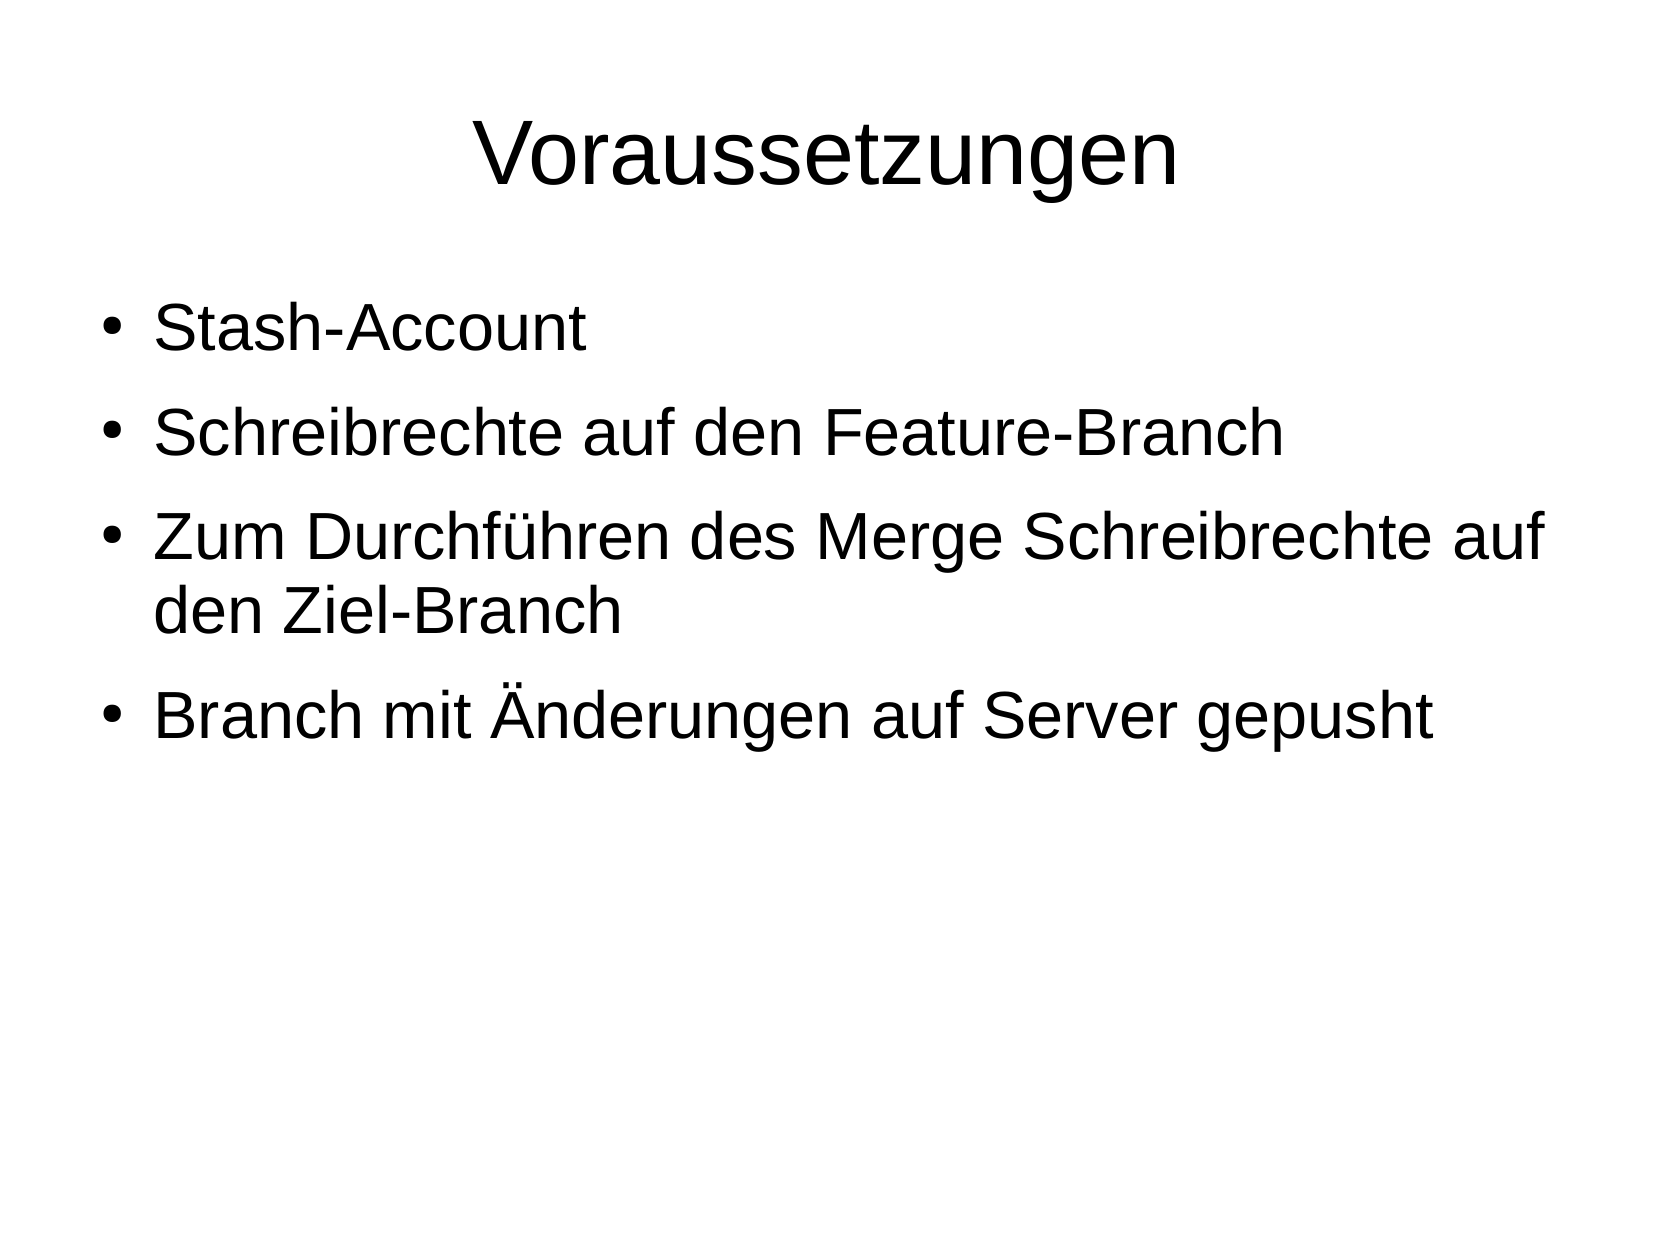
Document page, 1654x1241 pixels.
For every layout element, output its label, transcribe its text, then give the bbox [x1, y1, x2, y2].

list Stash-Account Schreibrechte auf den Feature-Branch Zum Durchführen des Merge Schreibrechte auf den Ziel-Branch Branch mit Änderungen auf Server gepusht [82, 290, 1571, 1010]
title Voraussetzungen [82, 49, 1571, 257]
